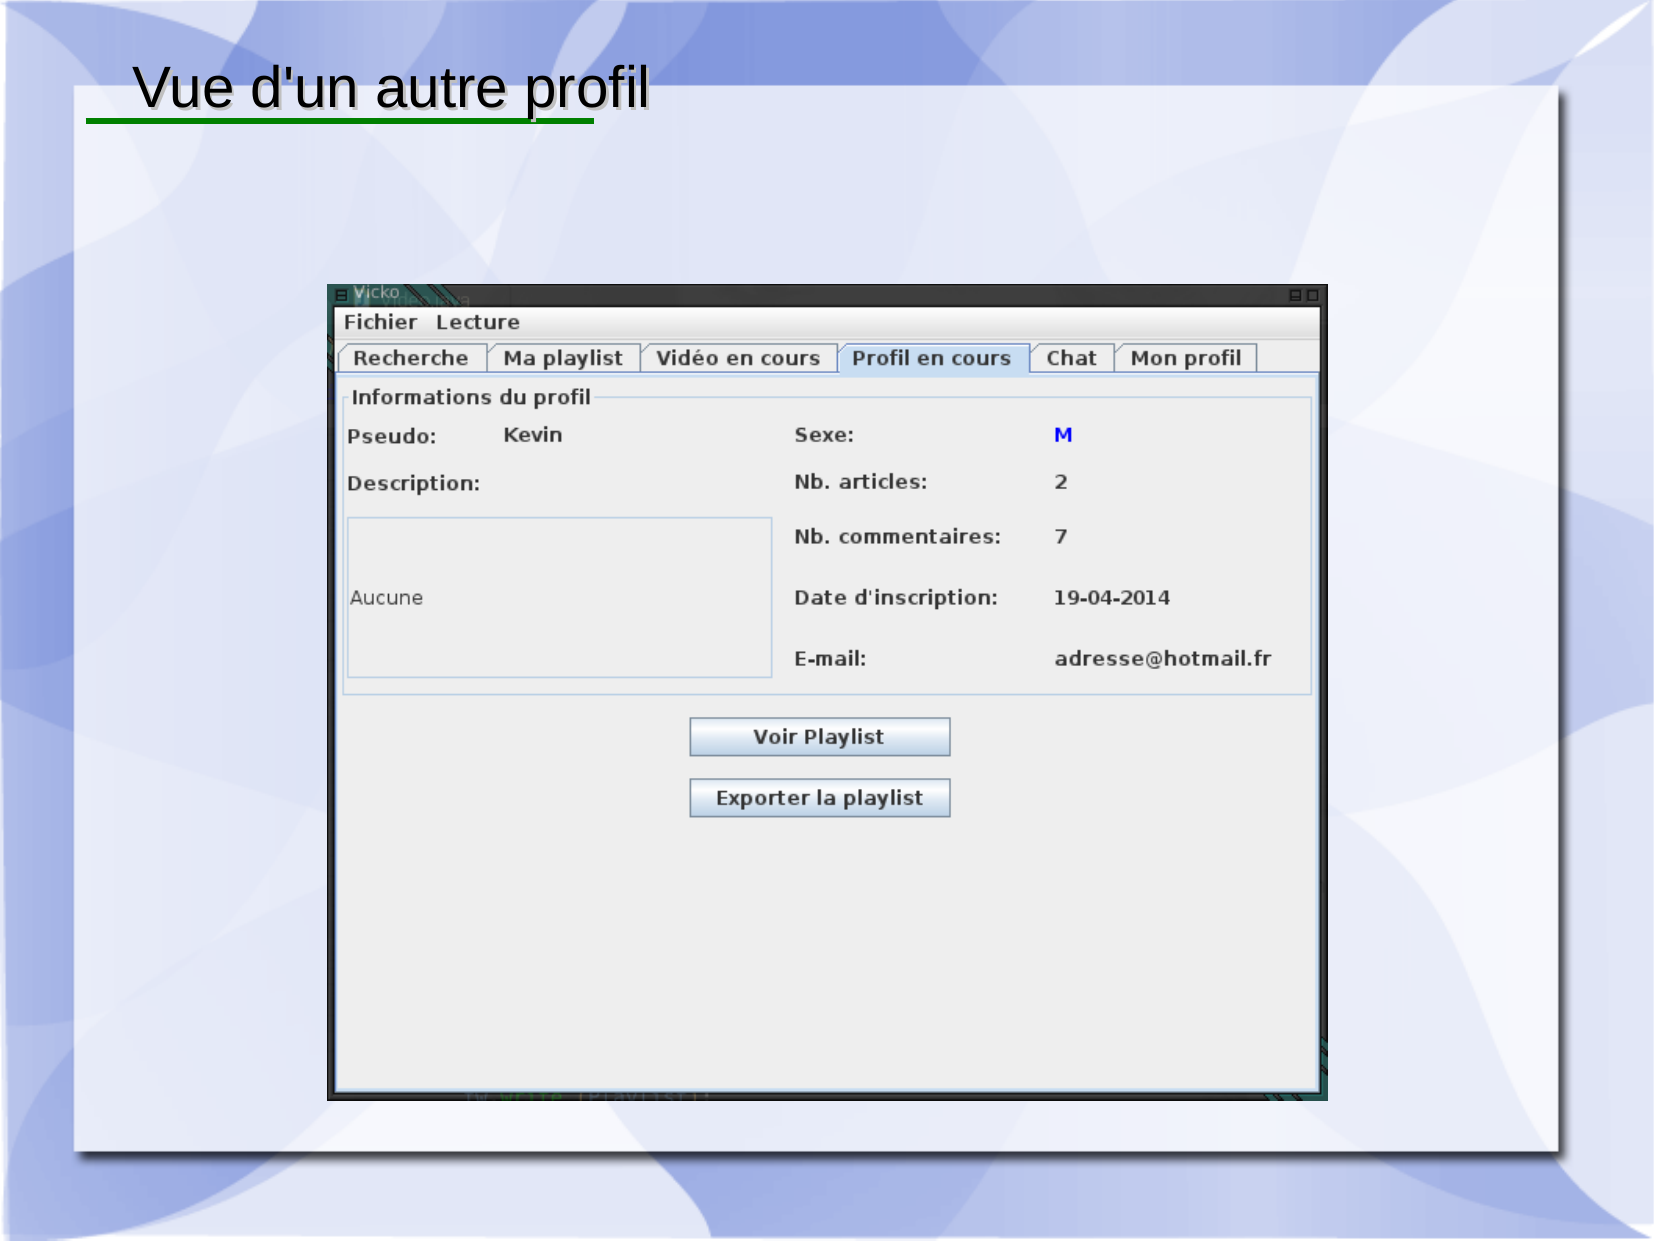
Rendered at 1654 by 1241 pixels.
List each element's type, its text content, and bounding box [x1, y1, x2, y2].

picture [0, 0, 1654, 1241]
text_box Vue d'un autre profil [118, 47, 780, 128]
